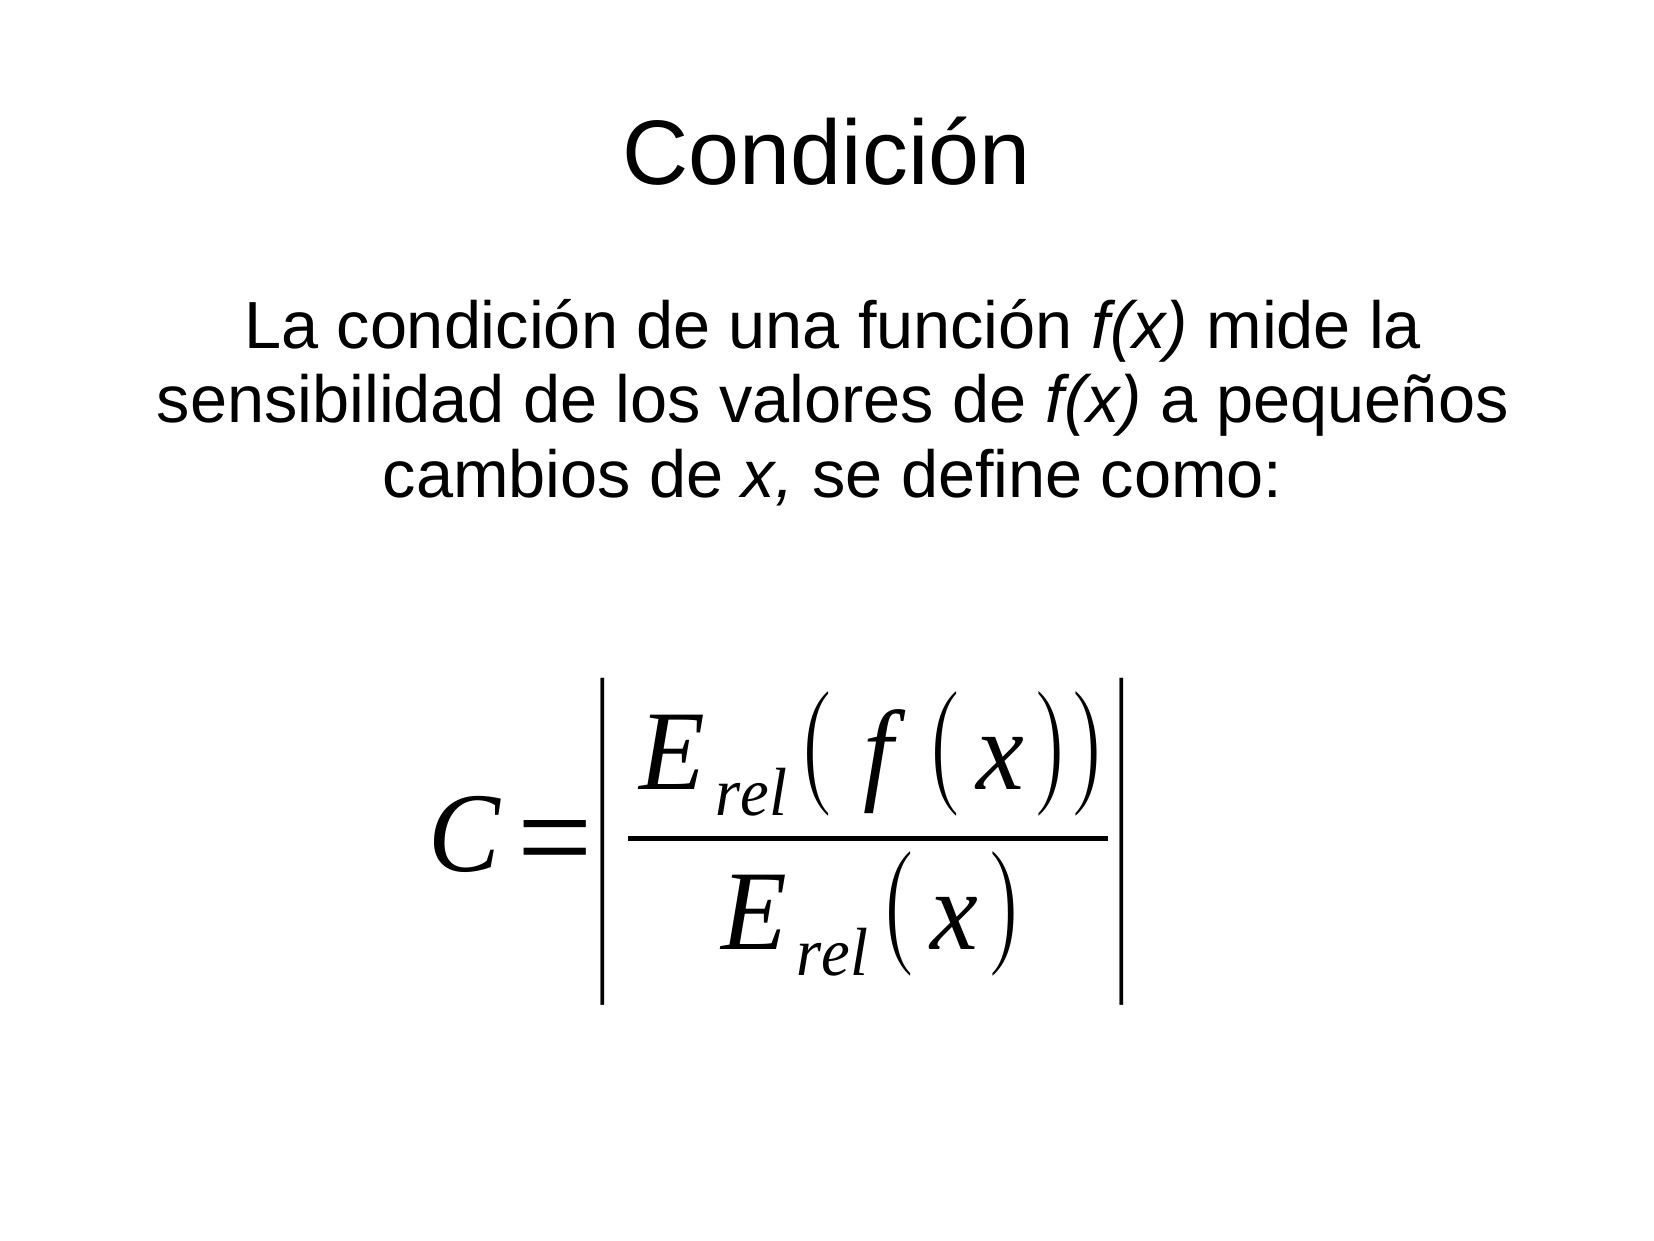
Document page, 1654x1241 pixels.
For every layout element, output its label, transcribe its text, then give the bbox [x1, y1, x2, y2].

subtitle La condición de una función f(x) mide la sensibilidad de los valores de f(x) a pequeños cambios de x, se define como: [88, 238, 1577, 562]
chart [422, 672, 1154, 1006]
title Condición [82, 56, 1571, 250]
